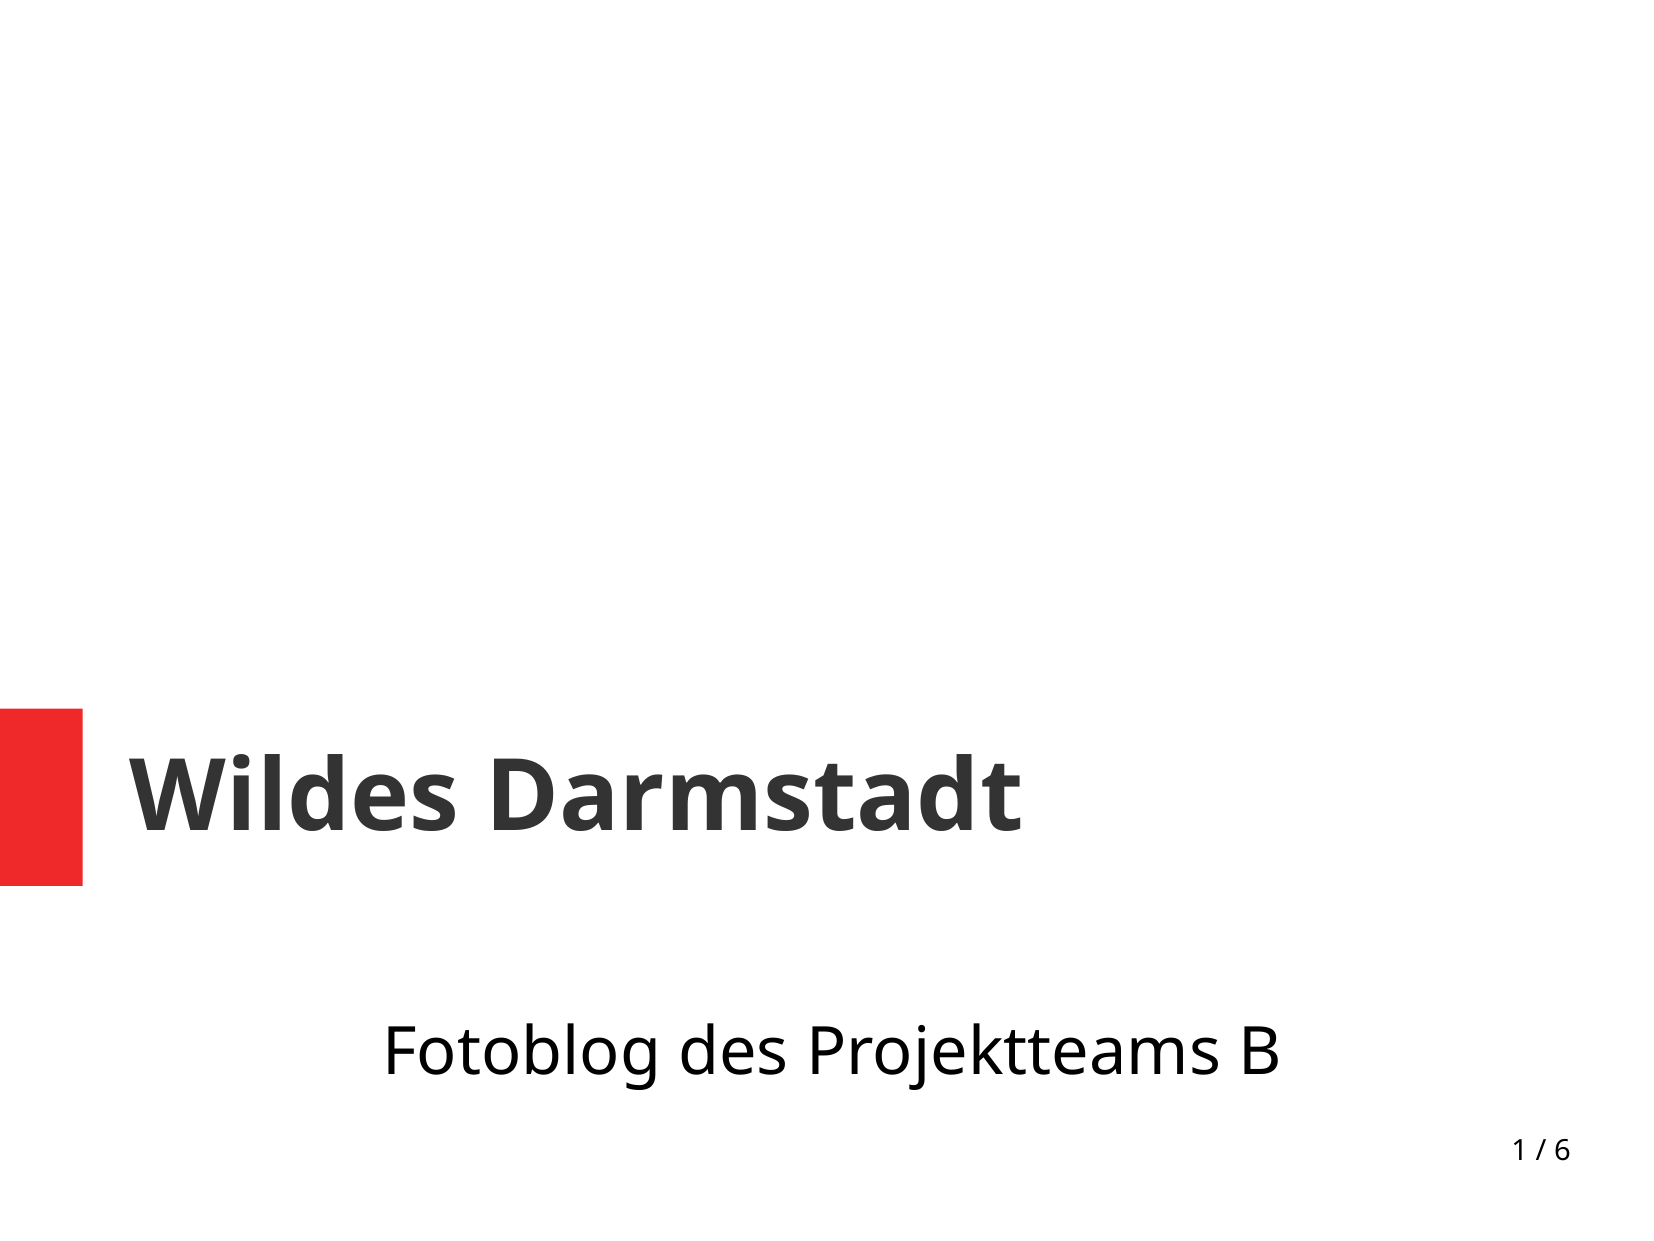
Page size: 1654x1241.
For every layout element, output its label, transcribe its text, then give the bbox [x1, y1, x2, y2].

subtitle Fotoblog des Projektteams B [129, 968, 1536, 1130]
title Wildes Darmstadt [129, 655, 1536, 928]
